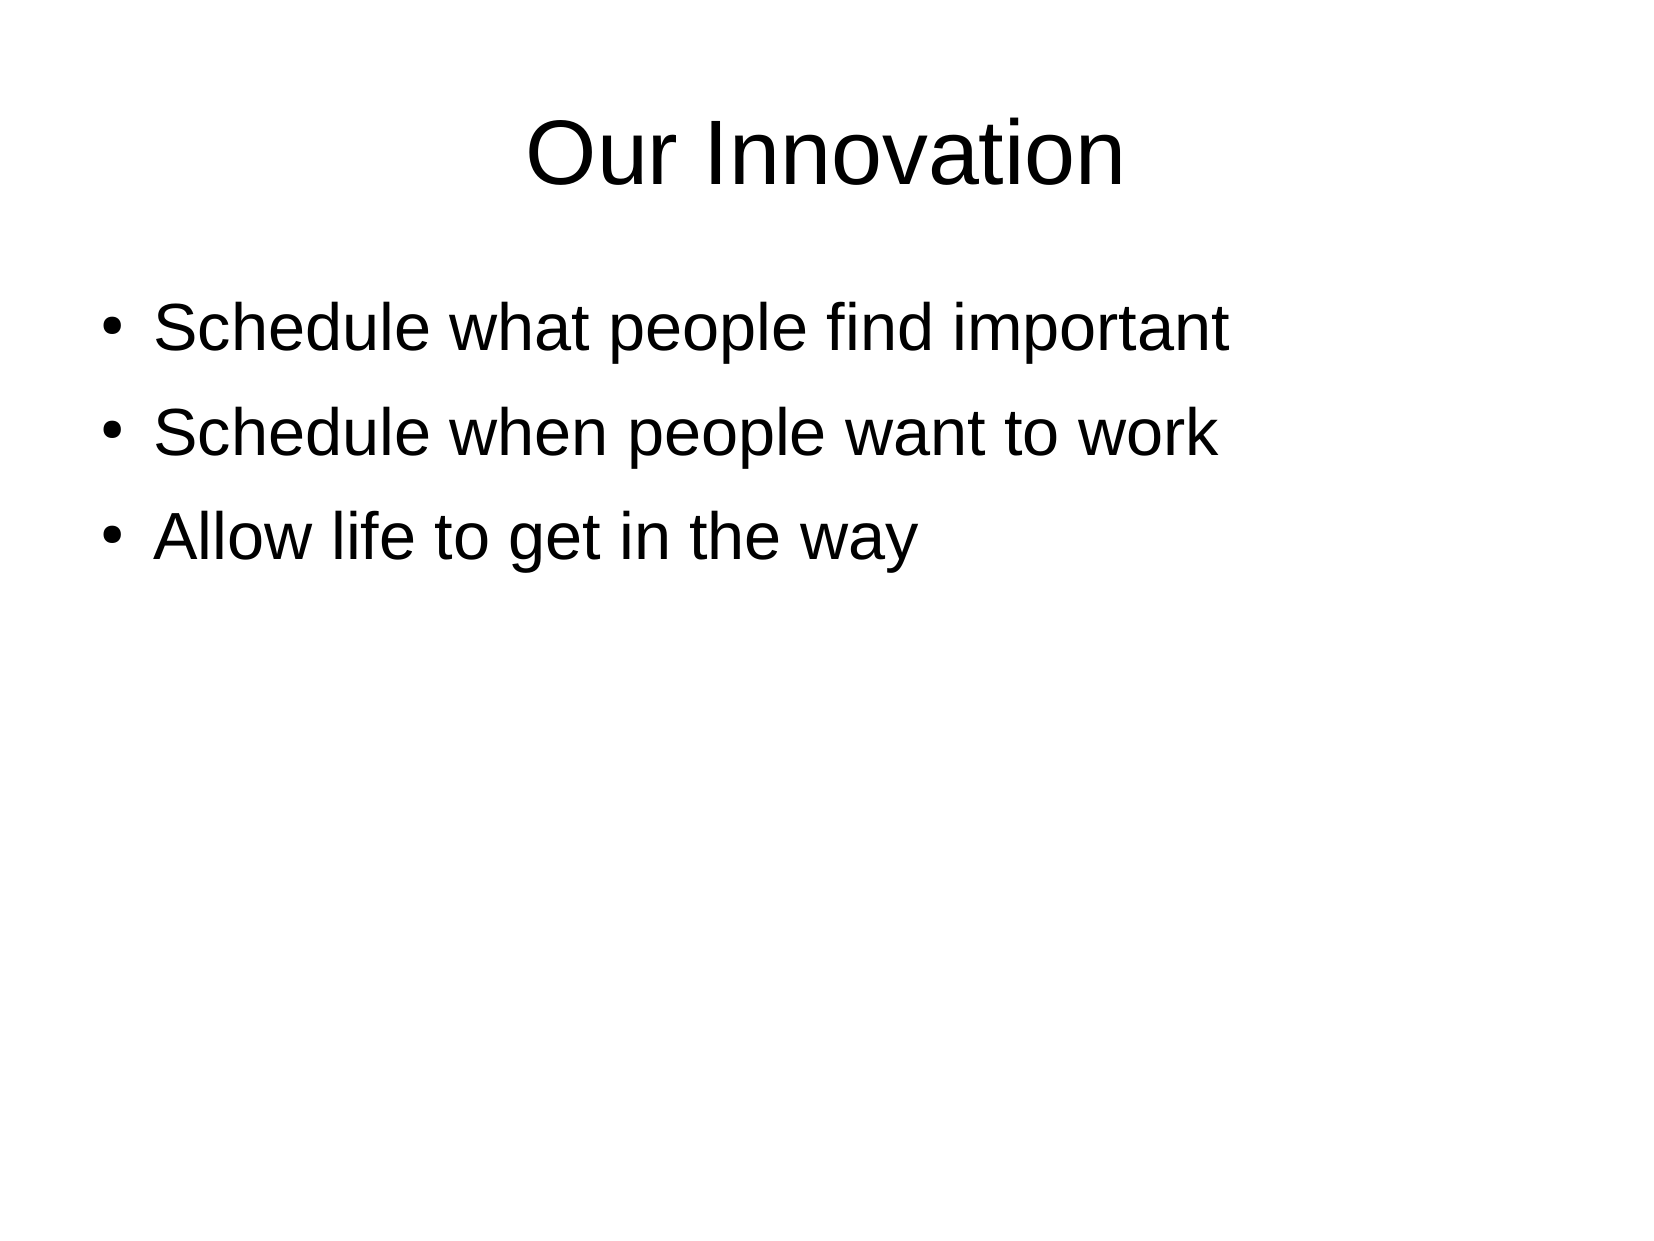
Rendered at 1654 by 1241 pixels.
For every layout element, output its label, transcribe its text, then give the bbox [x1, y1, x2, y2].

title Our Innovation [82, 49, 1571, 257]
list Schedule what people find important Schedule when people want to work Allow life to get in the way [82, 290, 1538, 1010]
